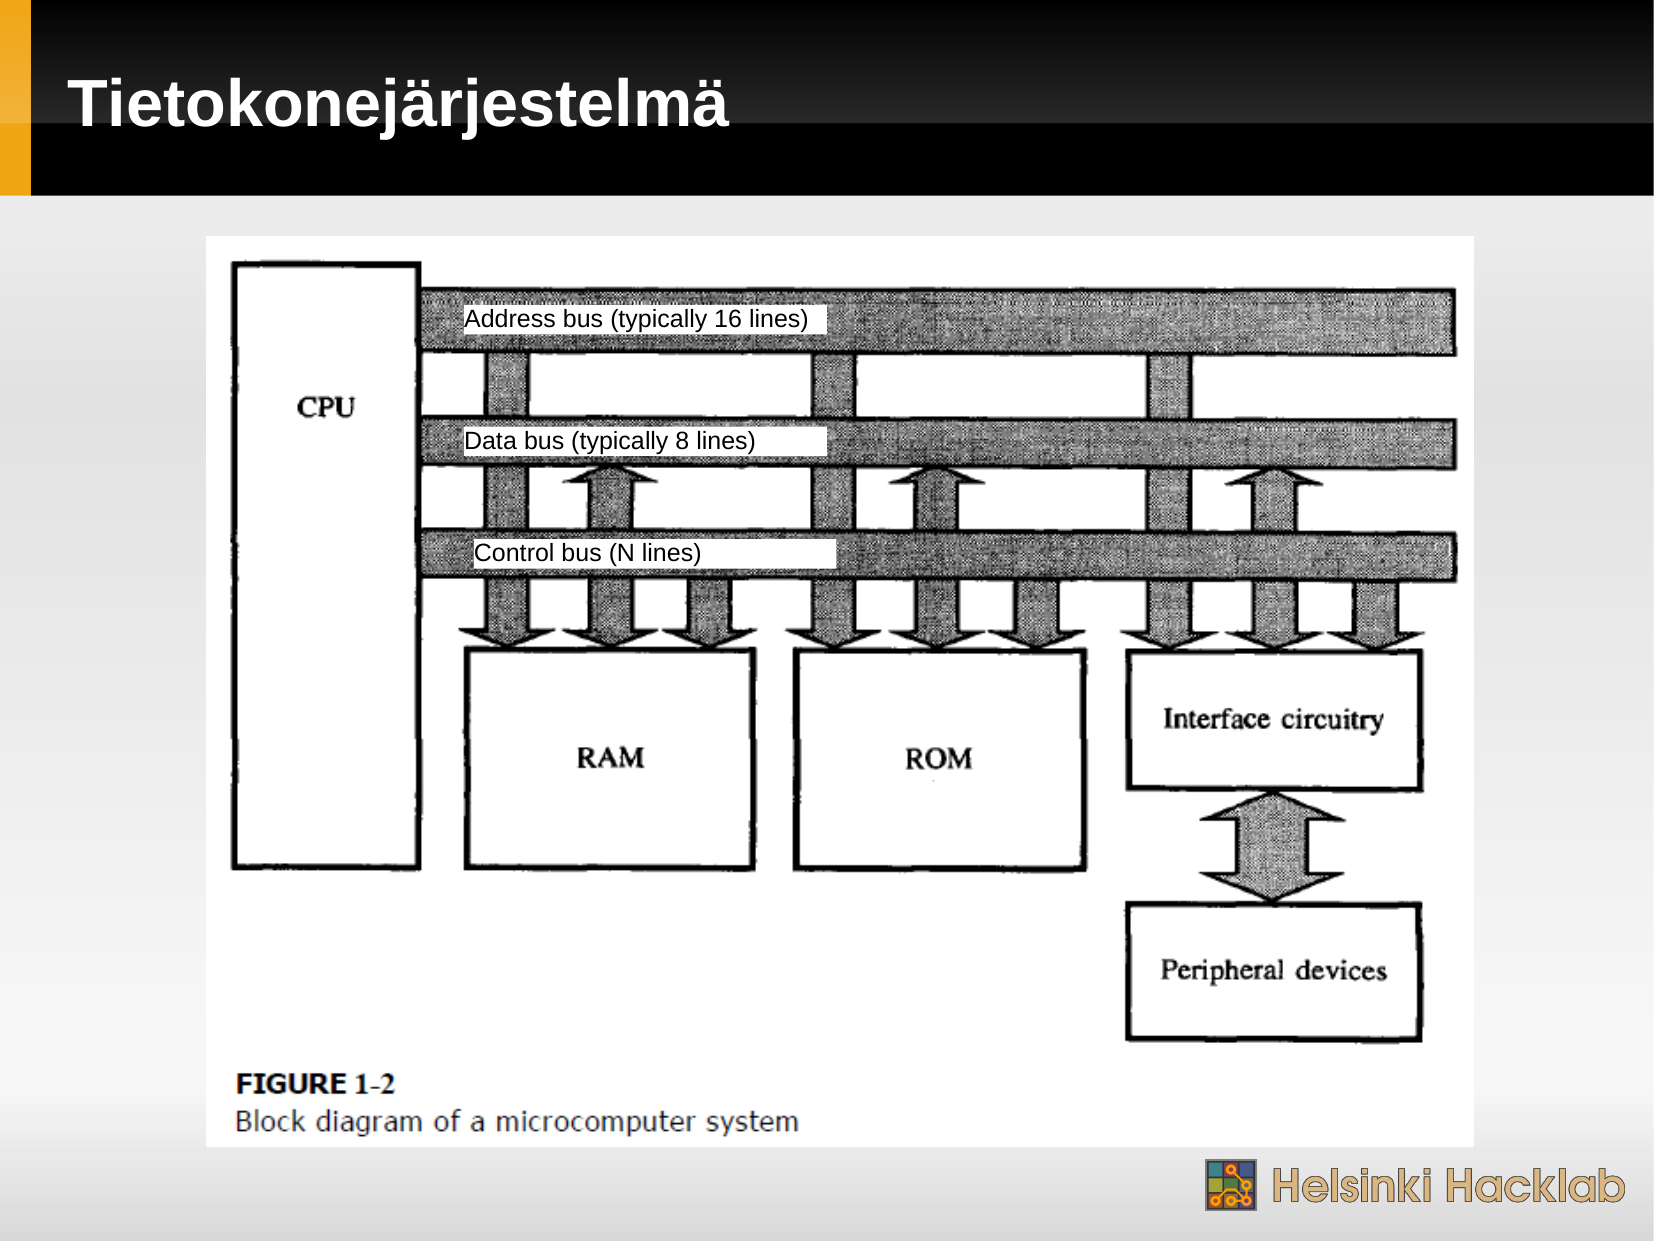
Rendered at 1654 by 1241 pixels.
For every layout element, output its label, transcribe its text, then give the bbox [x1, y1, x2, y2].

text_box Address bus (typically 16 lines) [464, 304, 827, 335]
text_box Control bus (N lines) [473, 539, 837, 569]
picture [0, 0, 1654, 1241]
title Tietokonejärjestelmä [67, 0, 1556, 208]
text_box Data bus (typically 8 lines) [464, 426, 827, 457]
